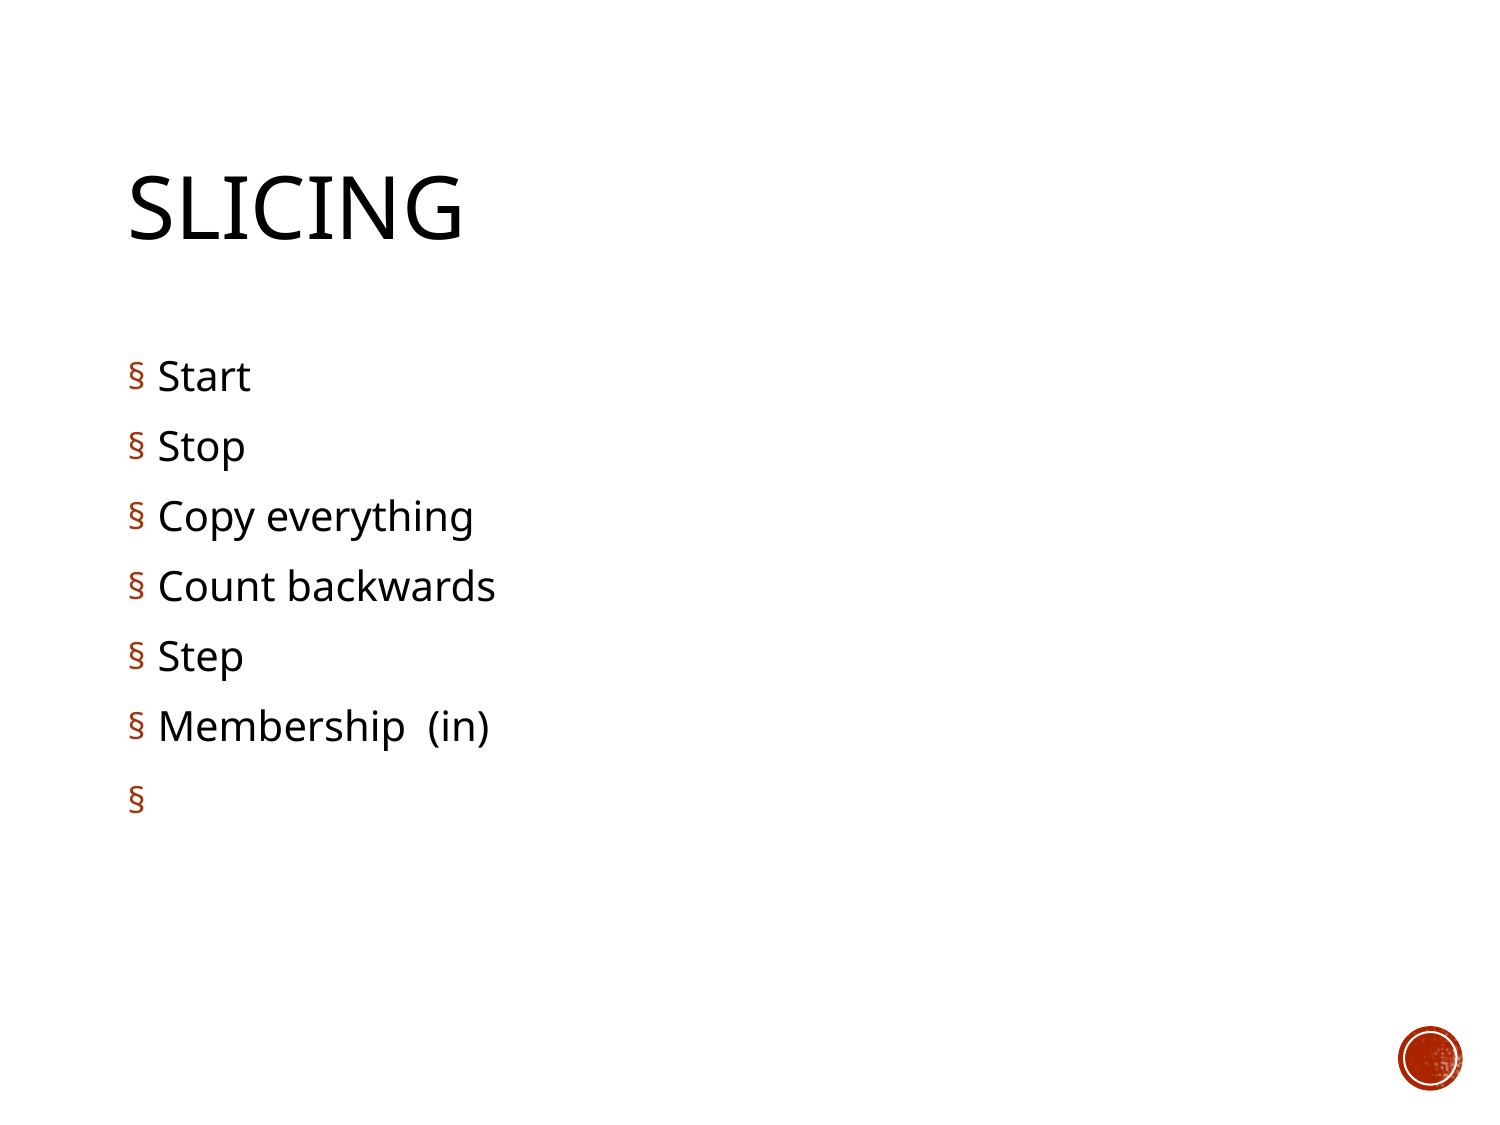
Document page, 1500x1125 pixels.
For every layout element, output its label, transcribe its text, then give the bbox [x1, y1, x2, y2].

list Start Stop Copy everything Count backwards Step Membership (in) [112, 348, 1388, 1013]
title Slicing [112, 79, 1388, 344]
